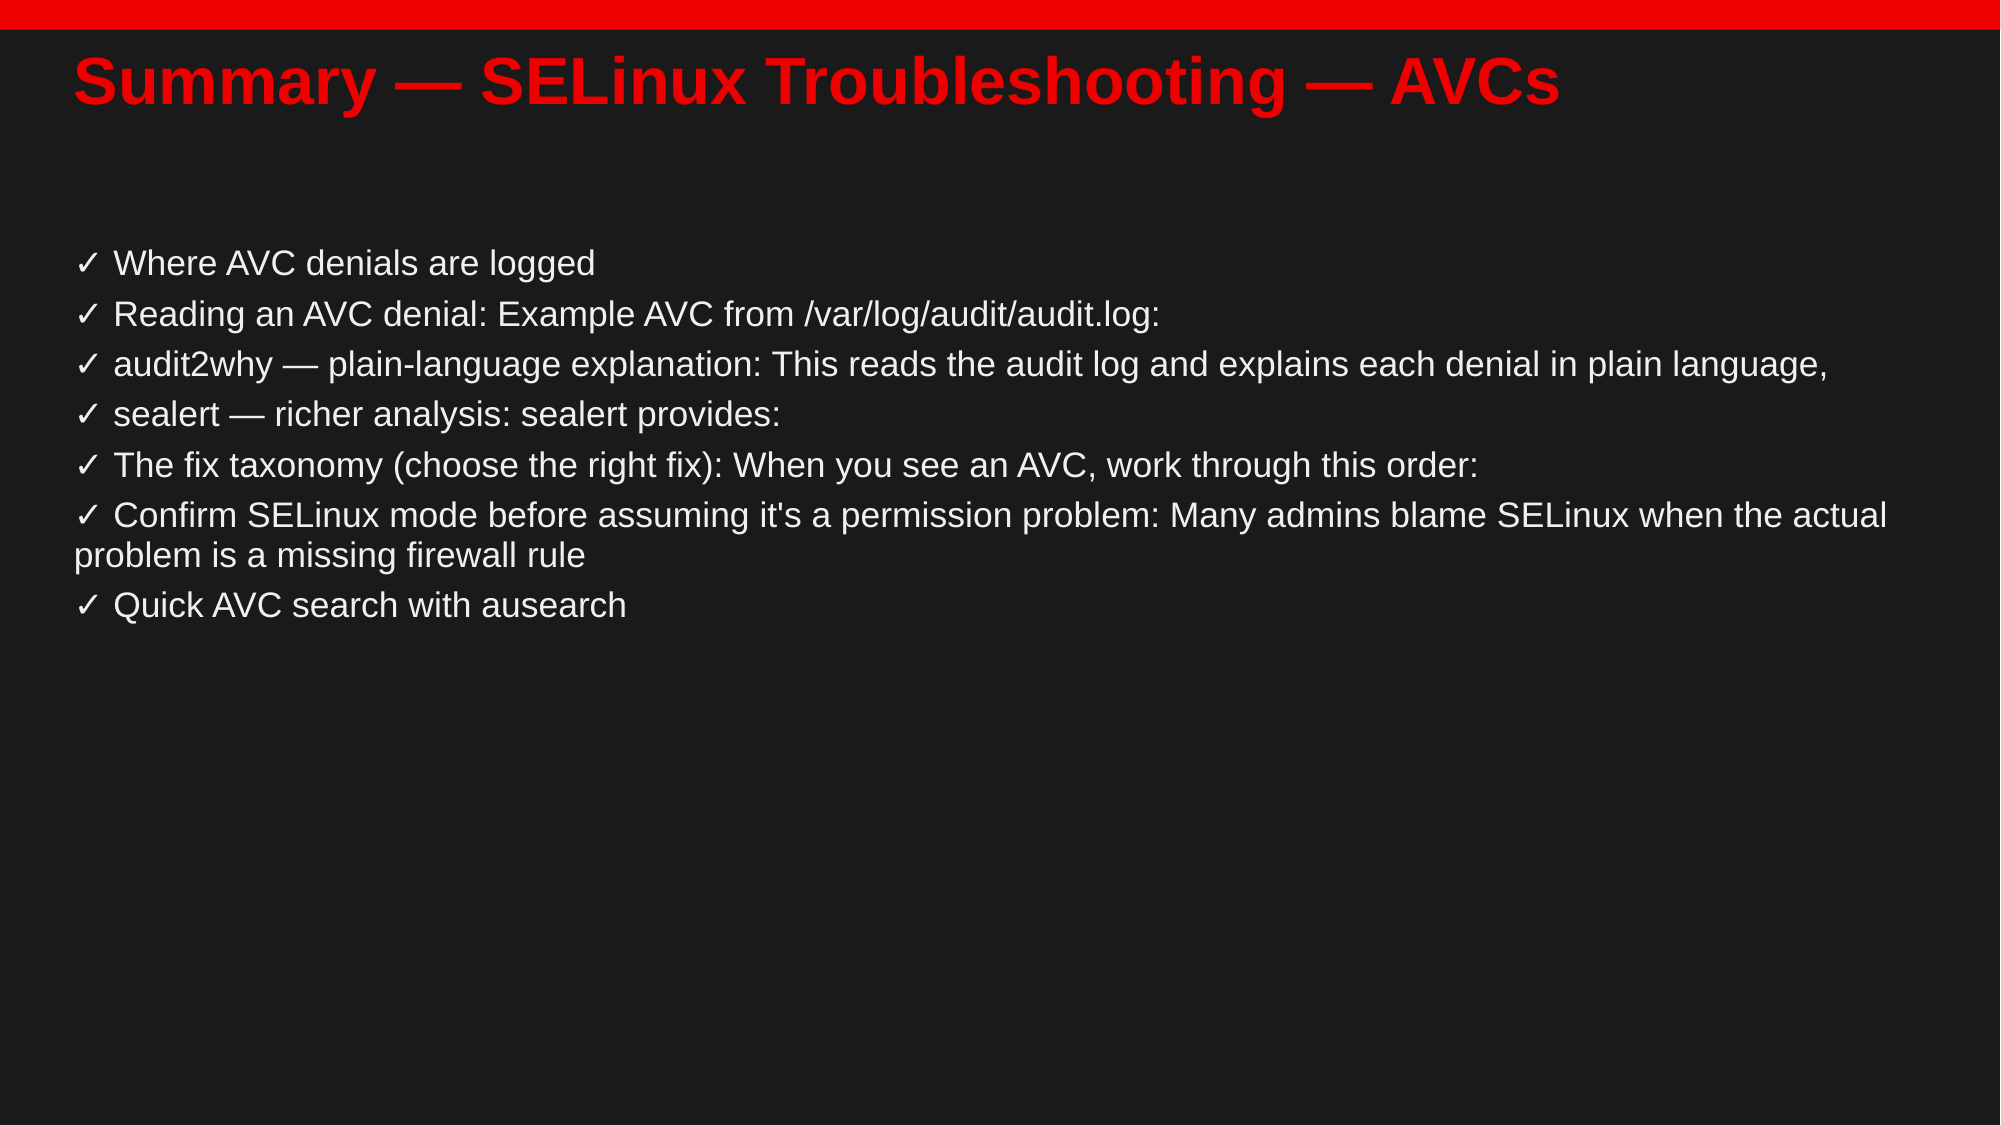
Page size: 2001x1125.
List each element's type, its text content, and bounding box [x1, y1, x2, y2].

text_box Summary — SELinux Troubleshooting — AVCs [59, 36, 1942, 208]
text_box ✓ Where AVC denials are logged ✓ Reading an AVC denial: Example AVC from /var/log/audit/audit.log: ✓ audit2why — plain-language explanation: This reads the audit log and explains each denial in plain language, ✓ sealert — richer analysis: sealert provides: ✓ The fix taxonomy (choose the right fix): When you see an AVC, work through this order: ✓ Confirm SELinux mode before assuming it's a permission problem: Many admins blame SELinux when the actual problem is a missing firewall rule ✓ Quick AVC search with ausearch [59, 236, 1942, 1037]
text_box [0, 0, 2001, 30]
